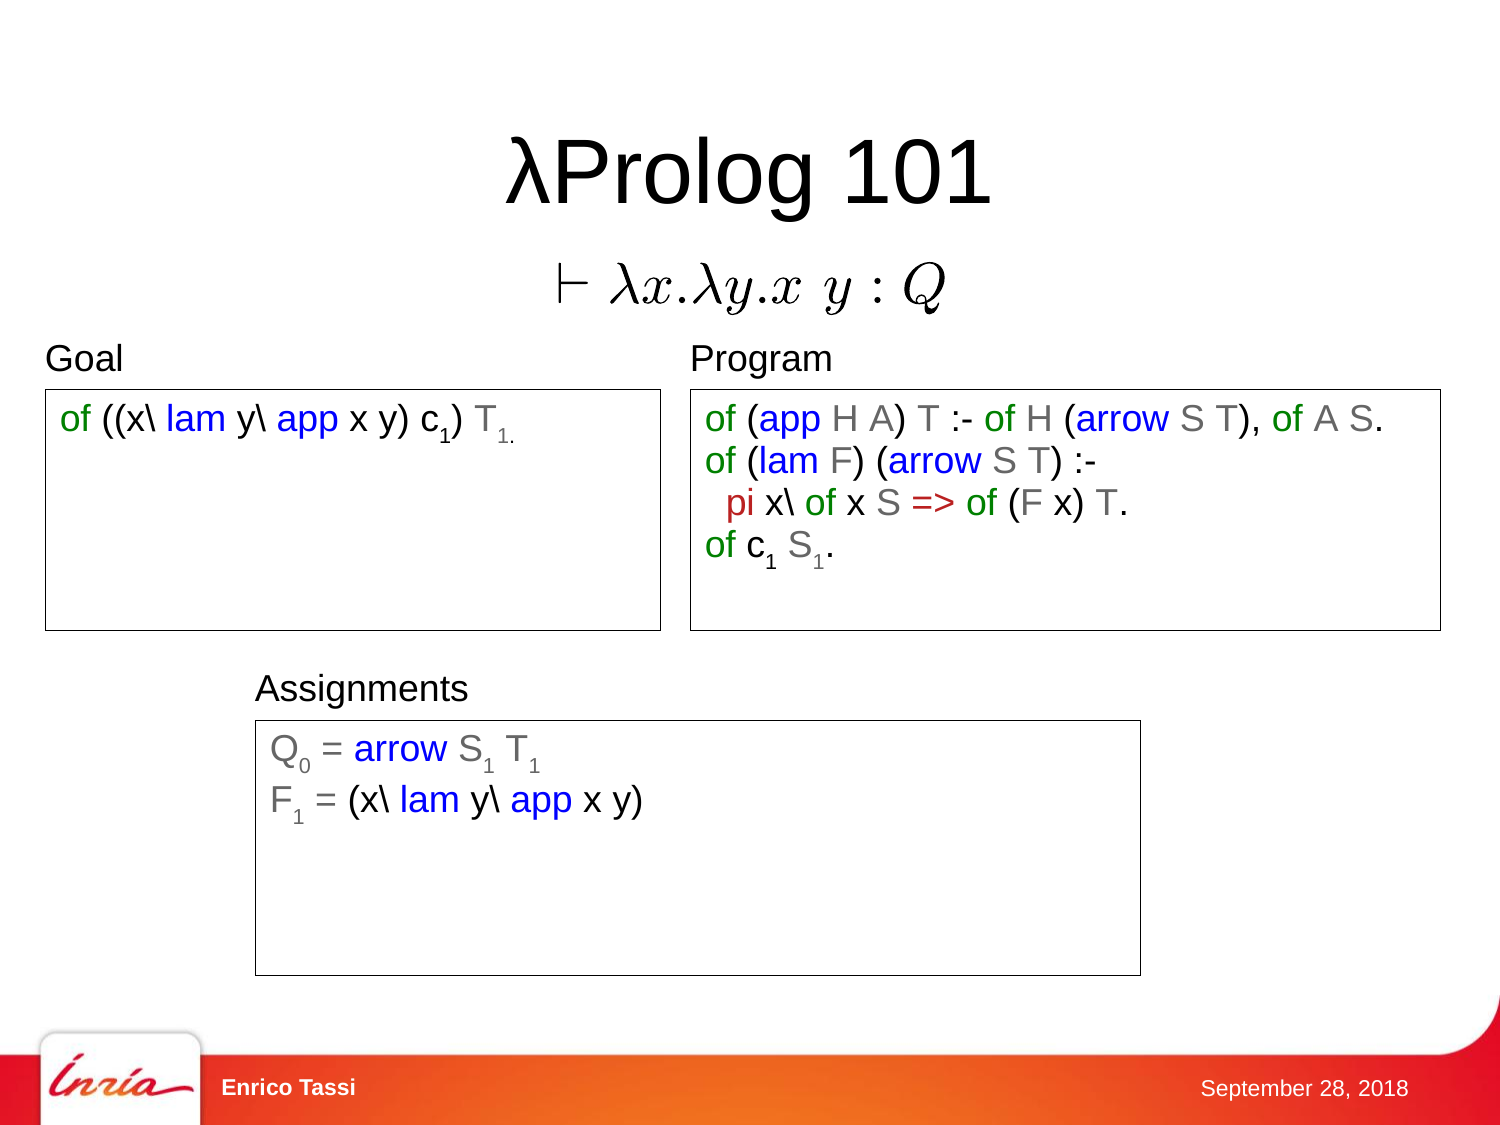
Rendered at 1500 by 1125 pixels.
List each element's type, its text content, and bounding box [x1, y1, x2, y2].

text_box of (app H A) T :- of H (arrow S T), of A S. of (lam F) (arrow S T) :- pi x\ of x S => of (F x) T. of c1 S1. [690, 389, 1441, 631]
text_box Goal [30, 329, 139, 387]
title λProlog 101 [131, 77, 1369, 266]
text_box [555, 261, 945, 316]
text_box Assignments [240, 660, 511, 721]
text_box of ((x\ lam y\ app x y) c1) T1. [45, 389, 661, 631]
text_box Q0 = arrow S1 T1 F1 = (x\ lam y\ app x y) [255, 720, 1141, 976]
picture [0, 947, 1500, 1125]
text_box Program [675, 329, 849, 387]
